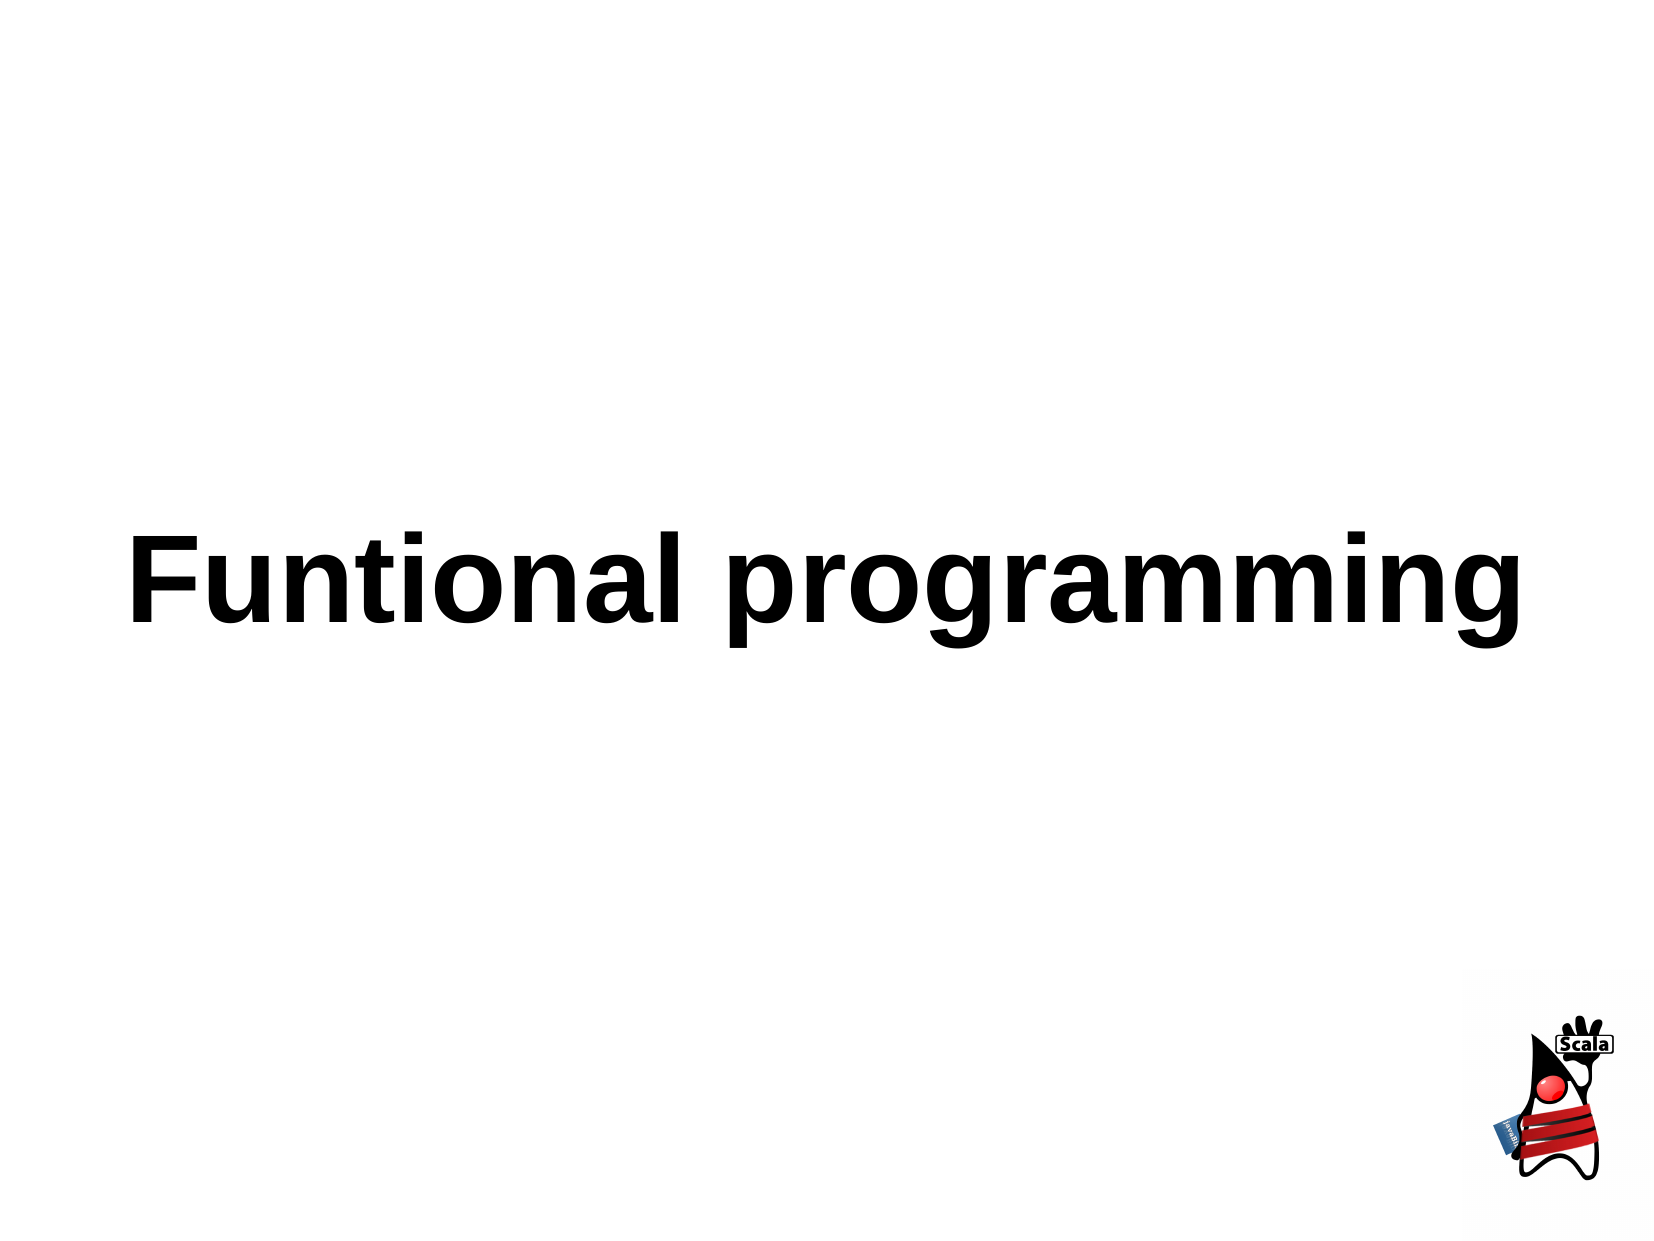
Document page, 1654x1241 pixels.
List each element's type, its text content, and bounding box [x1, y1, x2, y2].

picture [1462, 969, 1654, 1241]
subtitle Funtional programming [82, 49, 1571, 1109]
